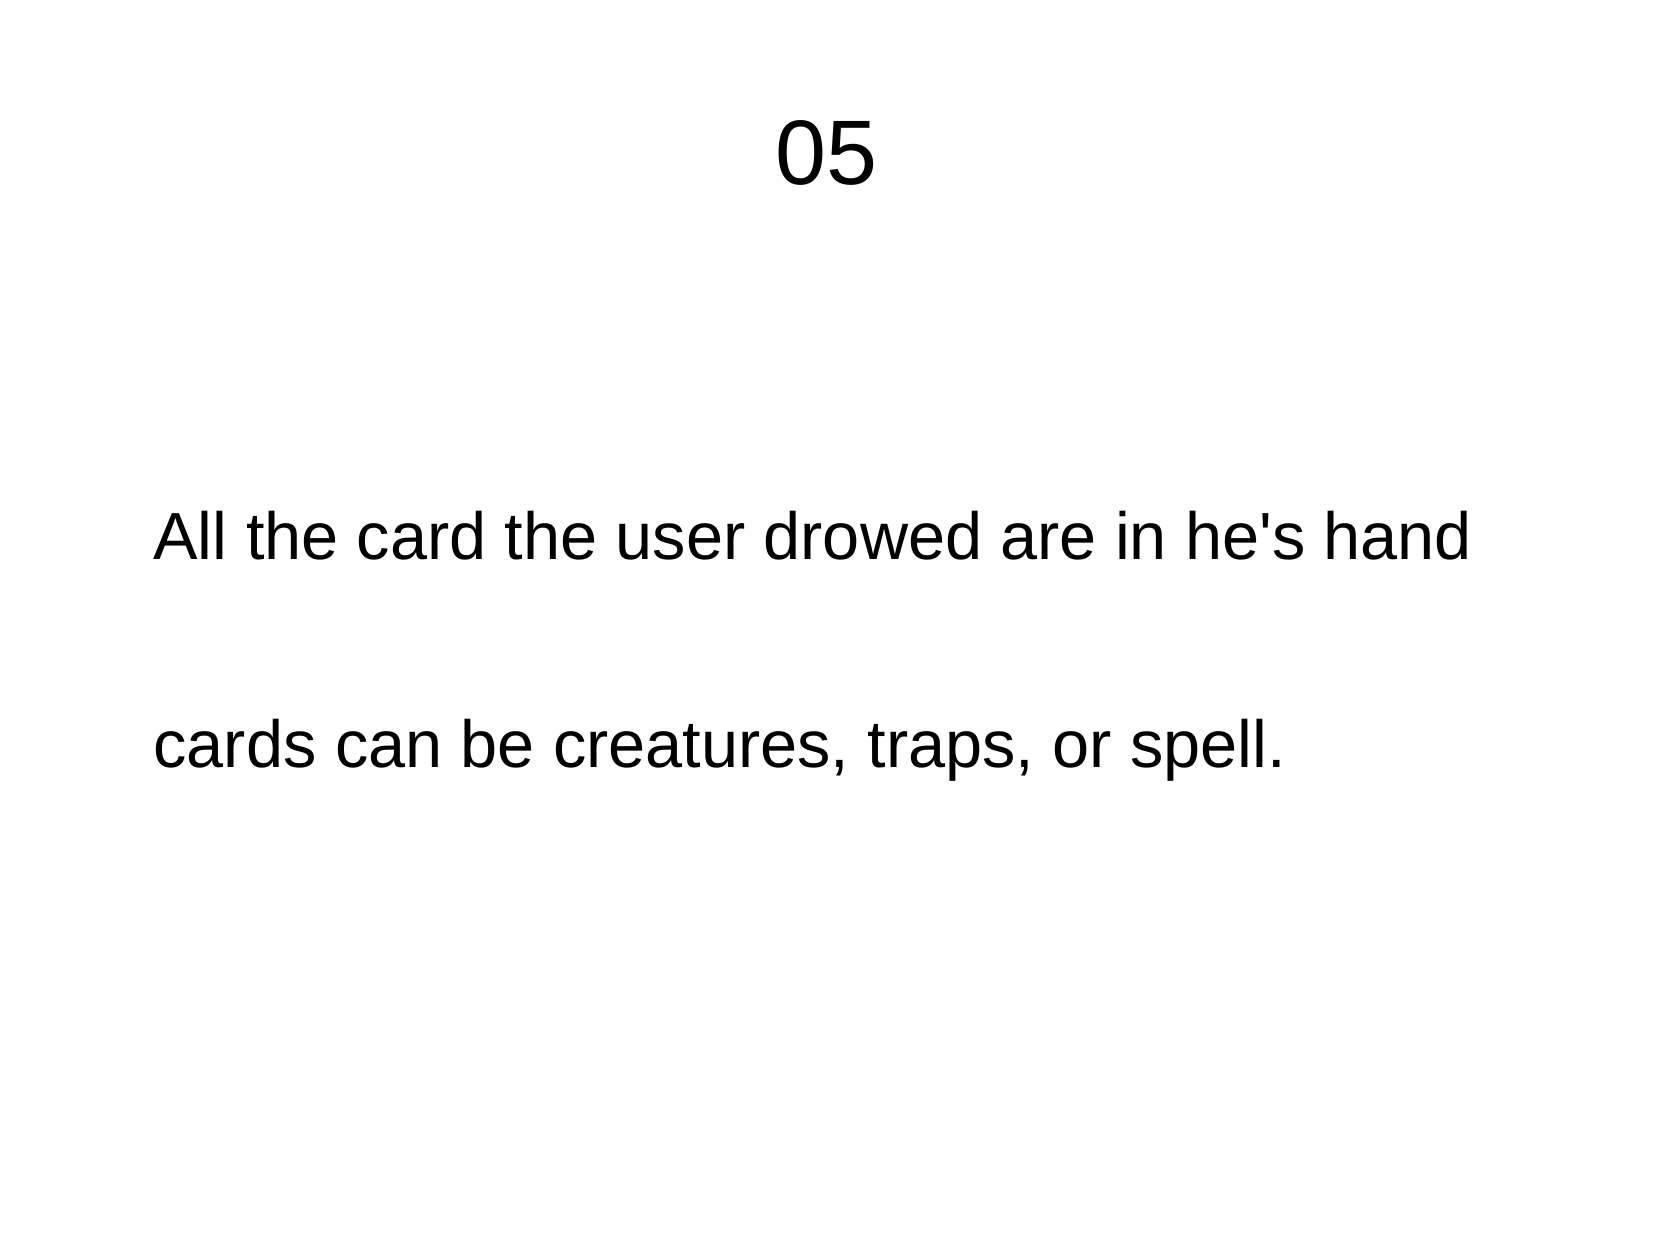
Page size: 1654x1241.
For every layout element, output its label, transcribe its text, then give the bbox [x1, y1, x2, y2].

title 05 [82, 49, 1571, 257]
list All the card the user drowed are in he's hand cards can be creatures, traps, or spell. [82, 290, 1571, 1109]
